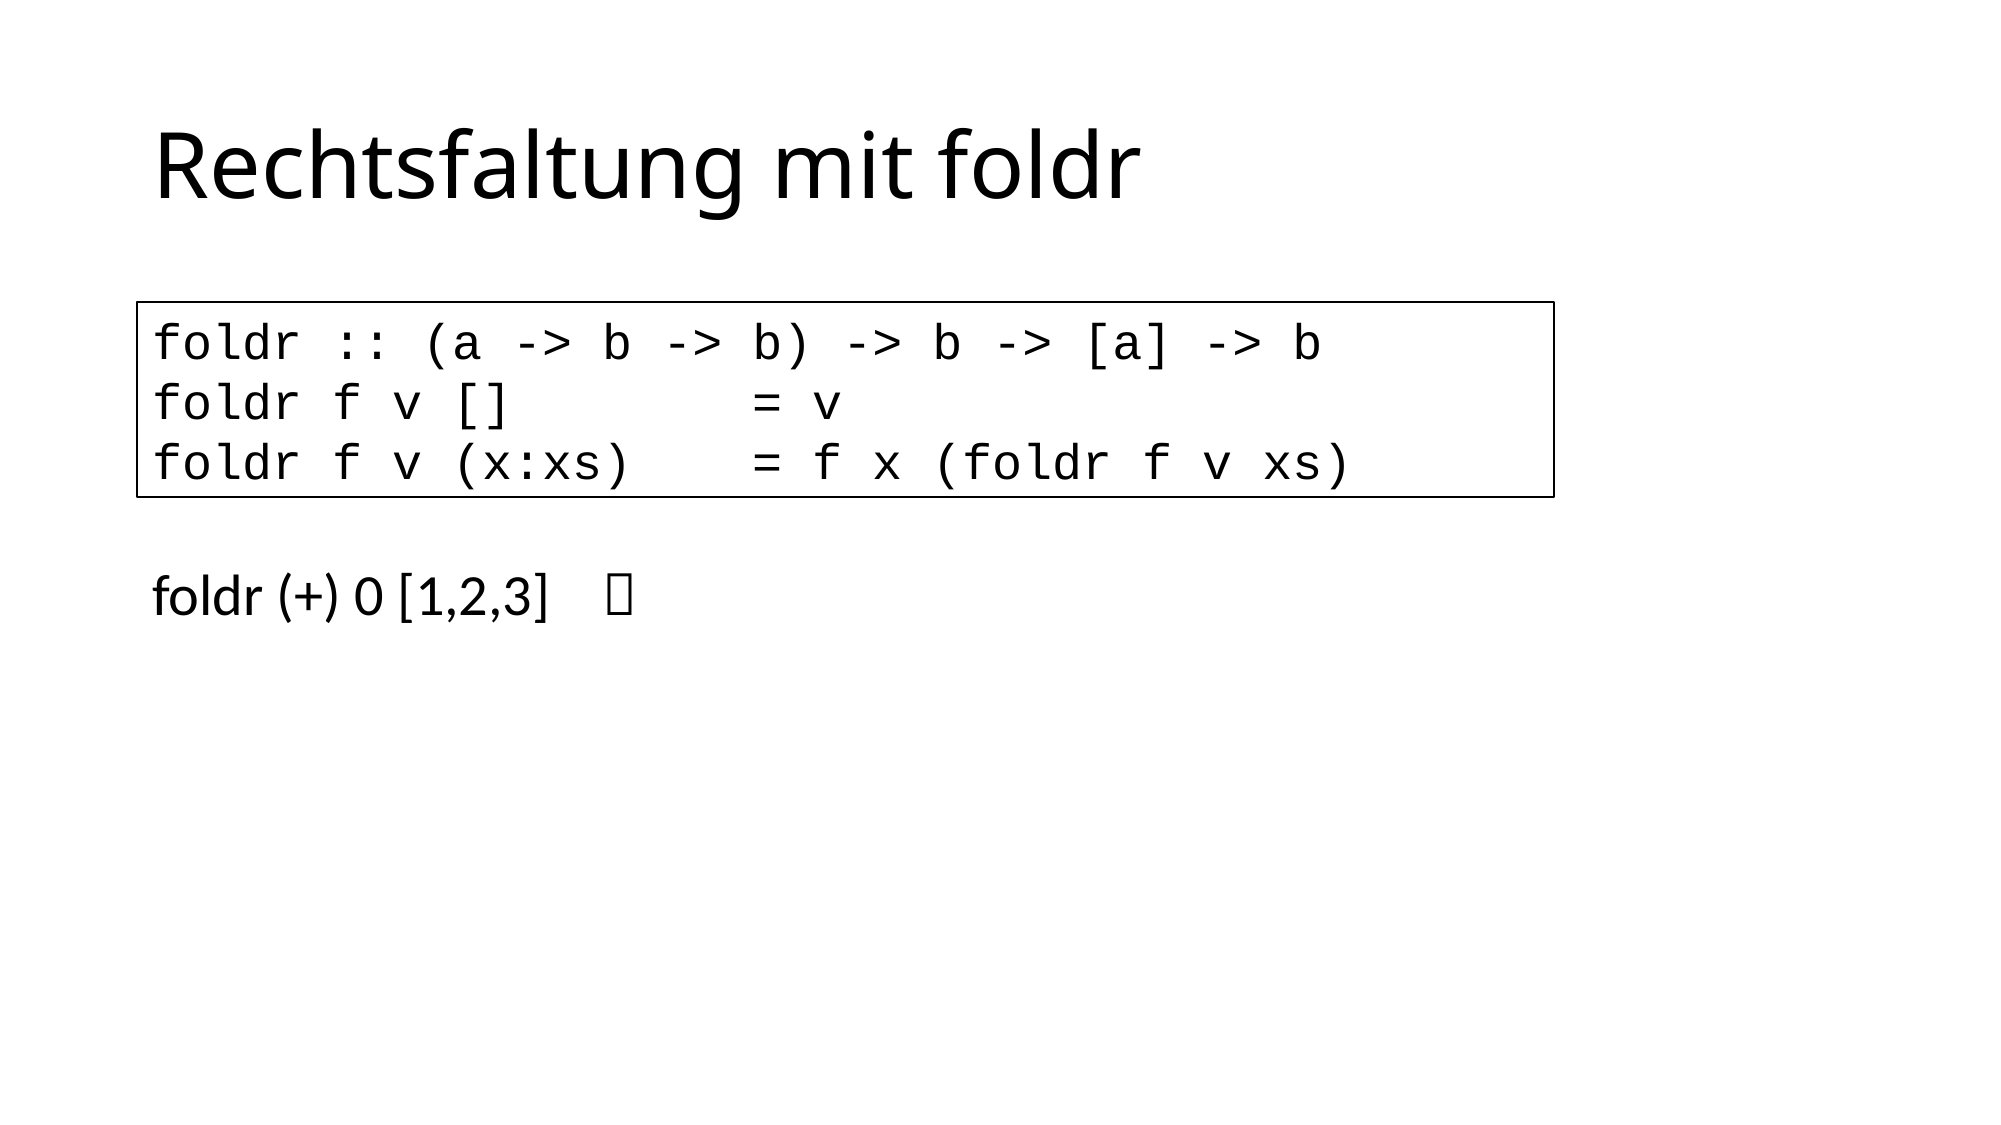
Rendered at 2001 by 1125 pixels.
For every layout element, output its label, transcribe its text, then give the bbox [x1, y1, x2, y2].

list foldr (+) 0 [1,2,3]  [137, 299, 1863, 1014]
text_box foldr :: (a -> b -> b) -> b -> [a] -> b foldr f v [] = v foldr f v (x:xs) = f x (foldr f v xs) [137, 301, 1555, 497]
title Rechtsfaltung mit foldr [137, 59, 1863, 278]
